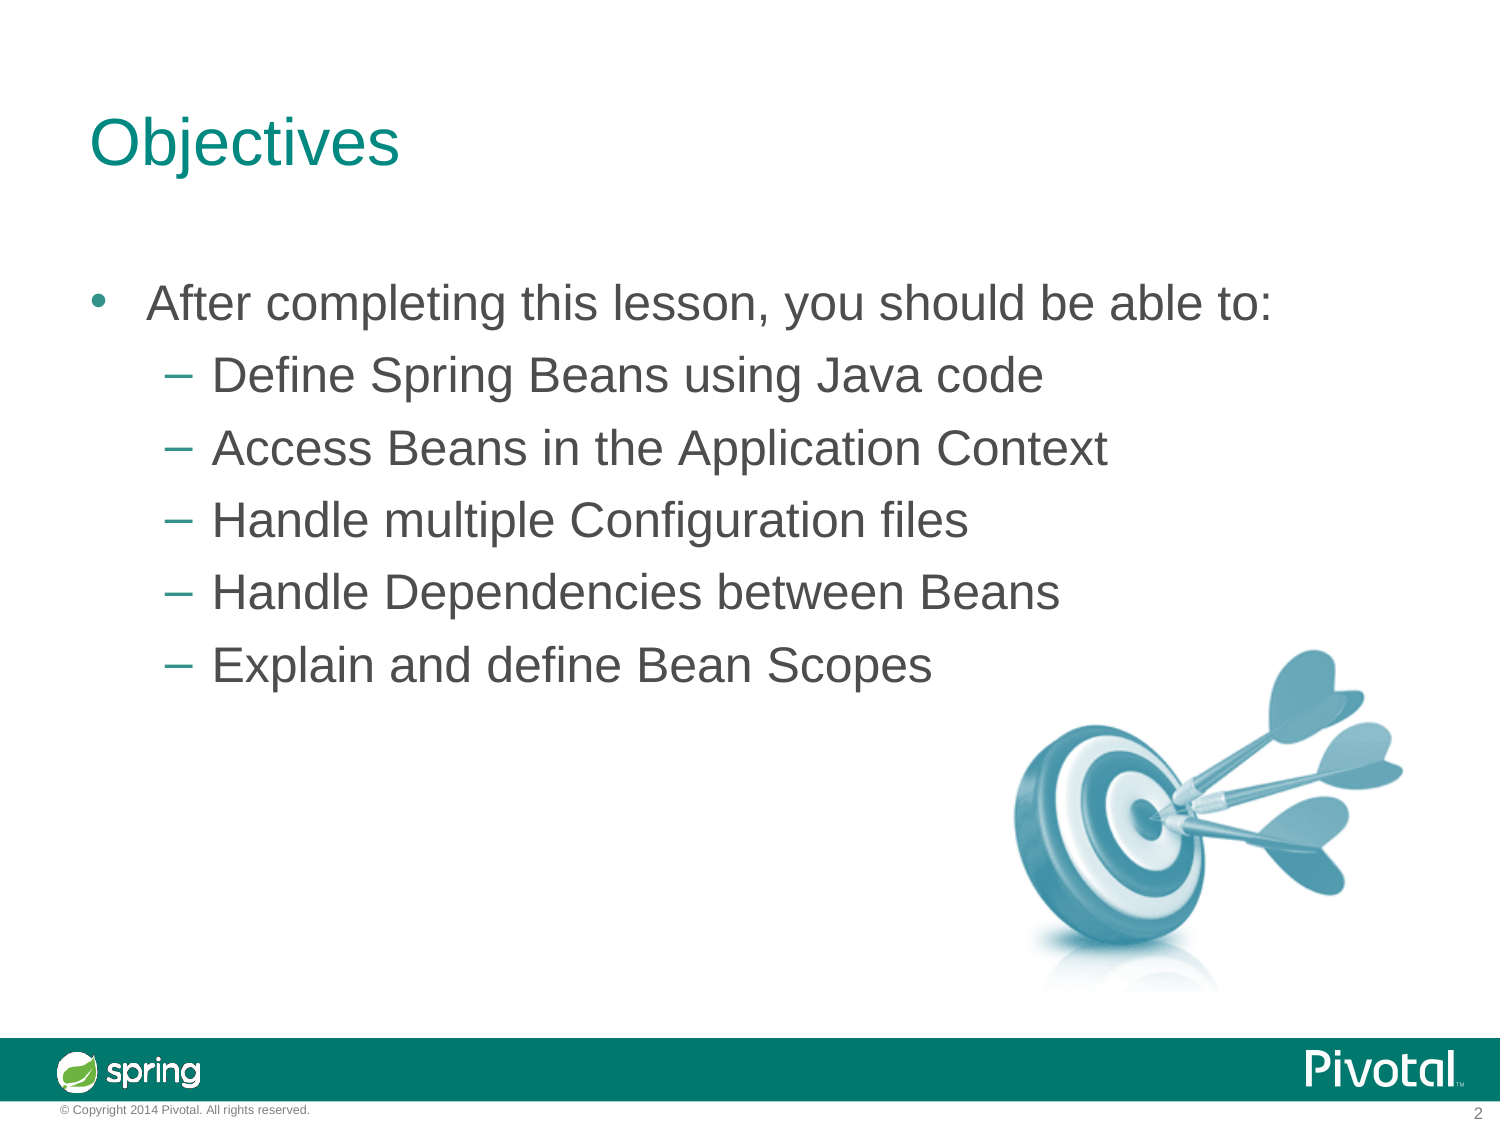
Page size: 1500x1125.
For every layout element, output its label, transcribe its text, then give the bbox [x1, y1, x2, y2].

title Objectives [75, 45, 1426, 233]
list After completing this lesson, you should be able to: Define Spring Beans using Java code Access Beans in the Application Context Handle multiple Configuration files Handle Dependencies between Beans Explain and define Bean Scopes [75, 262, 1426, 1005]
picture [32, 1041, 210, 1103]
picture [975, 644, 1428, 992]
picture [1306, 1050, 1464, 1087]
